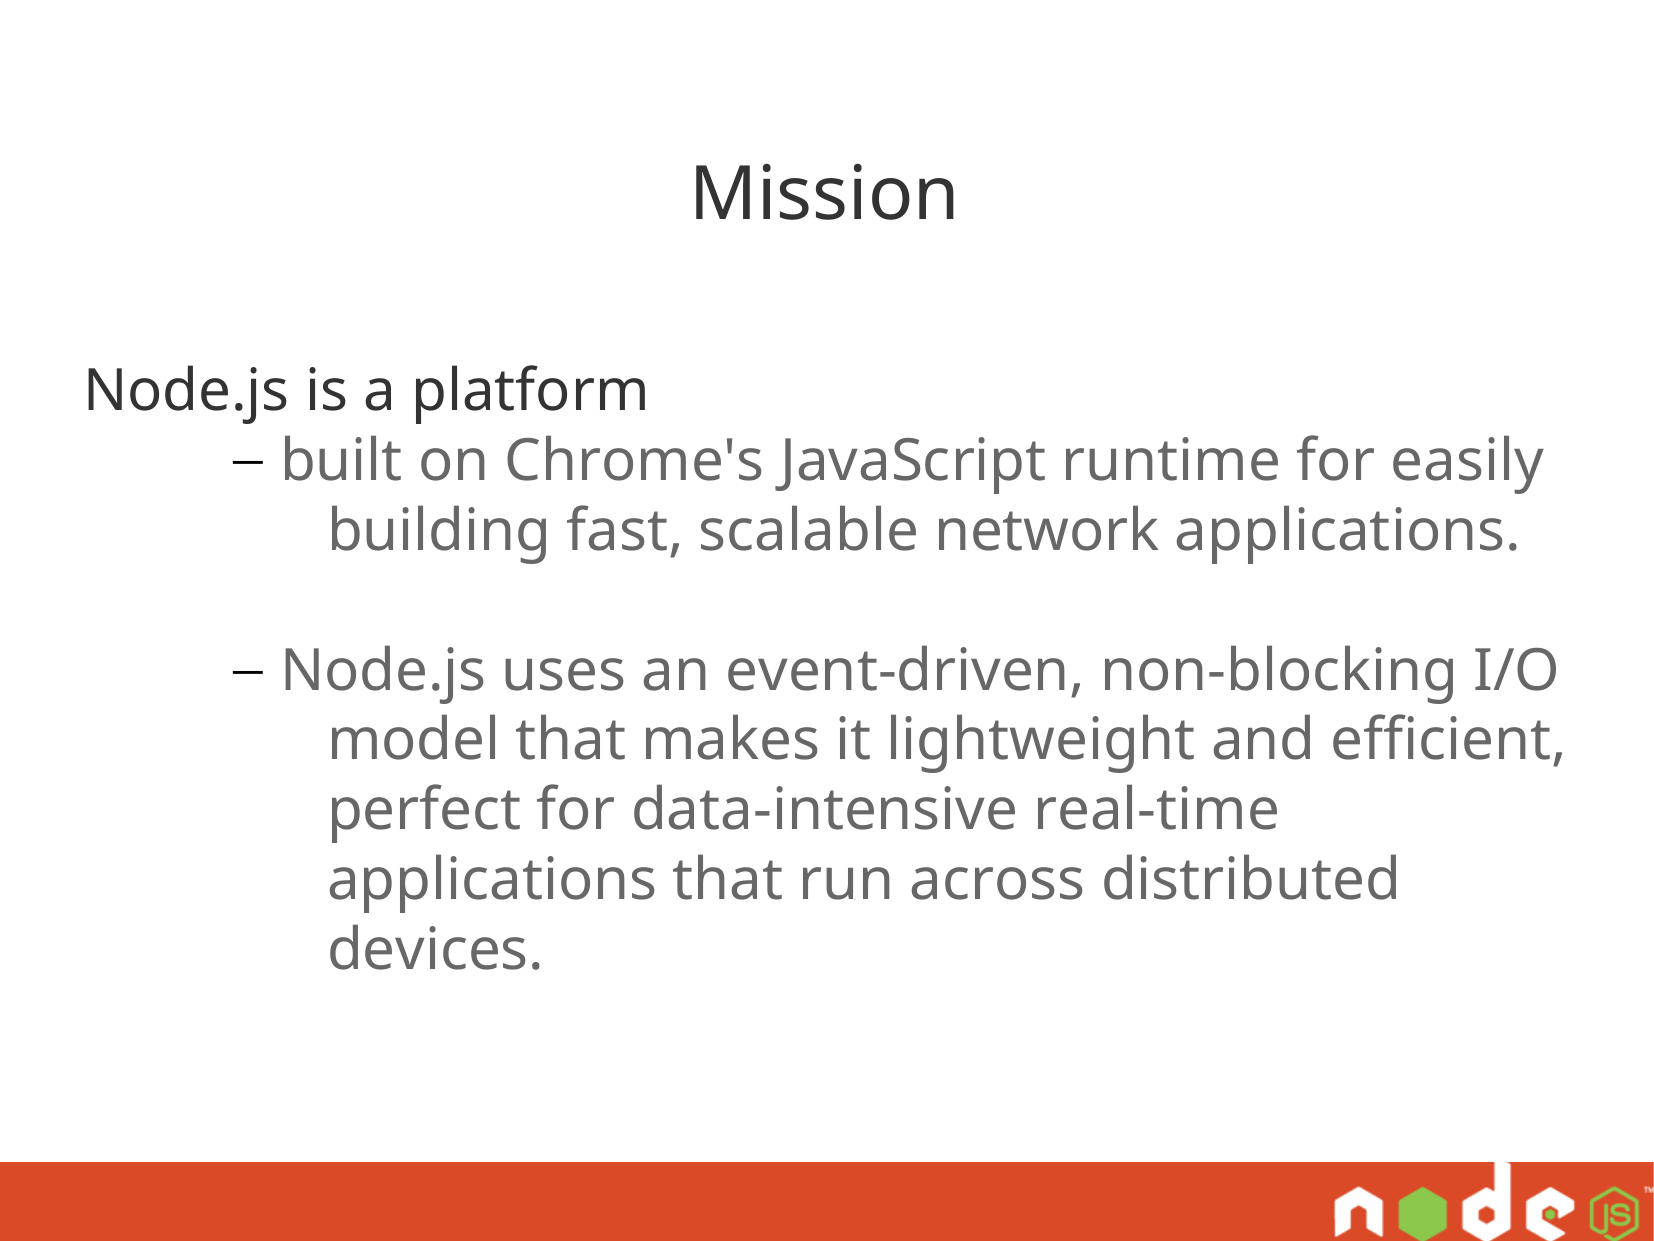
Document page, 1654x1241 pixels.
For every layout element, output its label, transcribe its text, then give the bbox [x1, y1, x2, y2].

list Node.js is a platform built on Chrome's JavaScript runtime for easily building fast, scalable network applications. Node.js uses an event-driven, non-blocking I/O model that makes it lightweight and efficient, perfect for data-intensive real-time applications that run across distributed devices. [75, 343, 1587, 1163]
picture [0, 1156, 1654, 1241]
title Mission [112, 52, 1538, 338]
